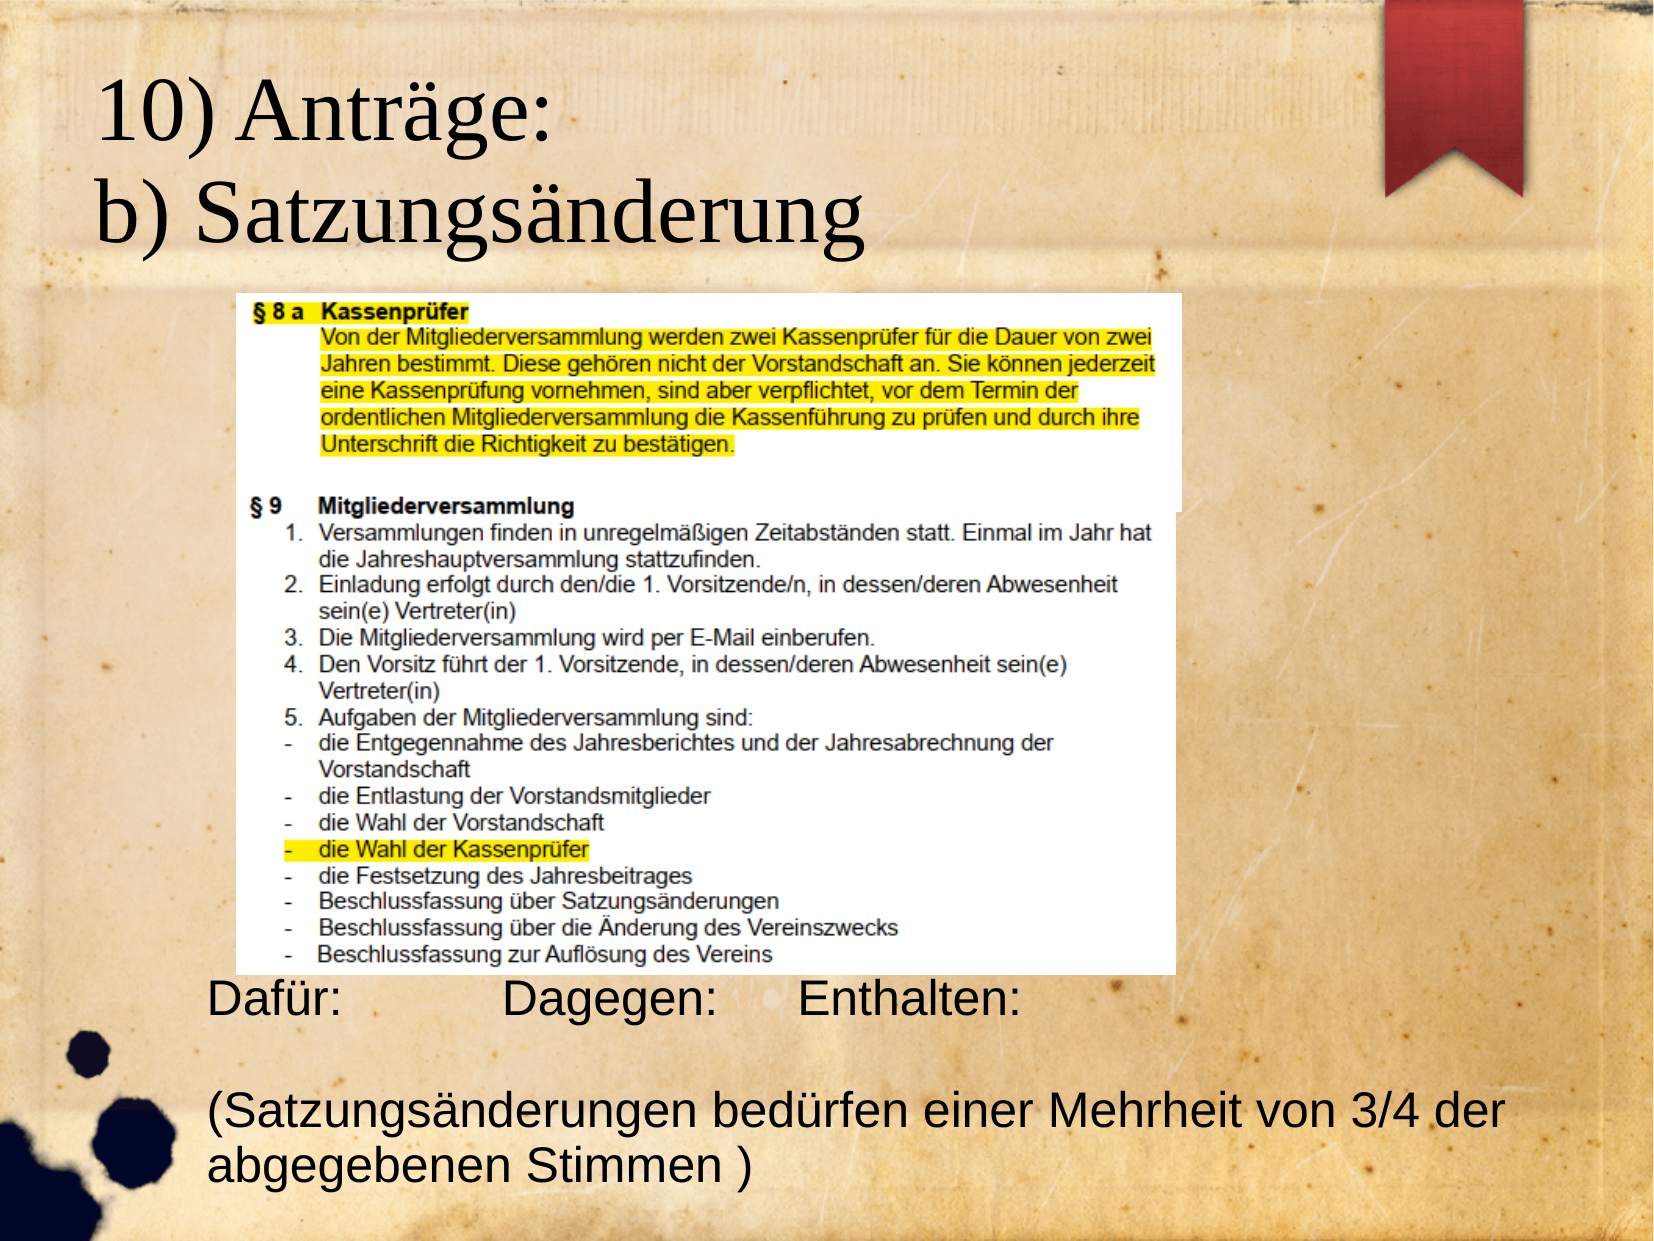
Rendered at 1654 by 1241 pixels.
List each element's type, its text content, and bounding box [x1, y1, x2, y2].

text_box Dafür: Dagegen: Enthalten: (Satzungsänderungen bedürfen einer Mehrheit von 3/4 der abgegebenen Stimmen ) [118, 293, 1565, 1201]
picture [0, 0, 1654, 1241]
title 10) Anträge: b) Satzungsänderung [94, 59, 1359, 364]
